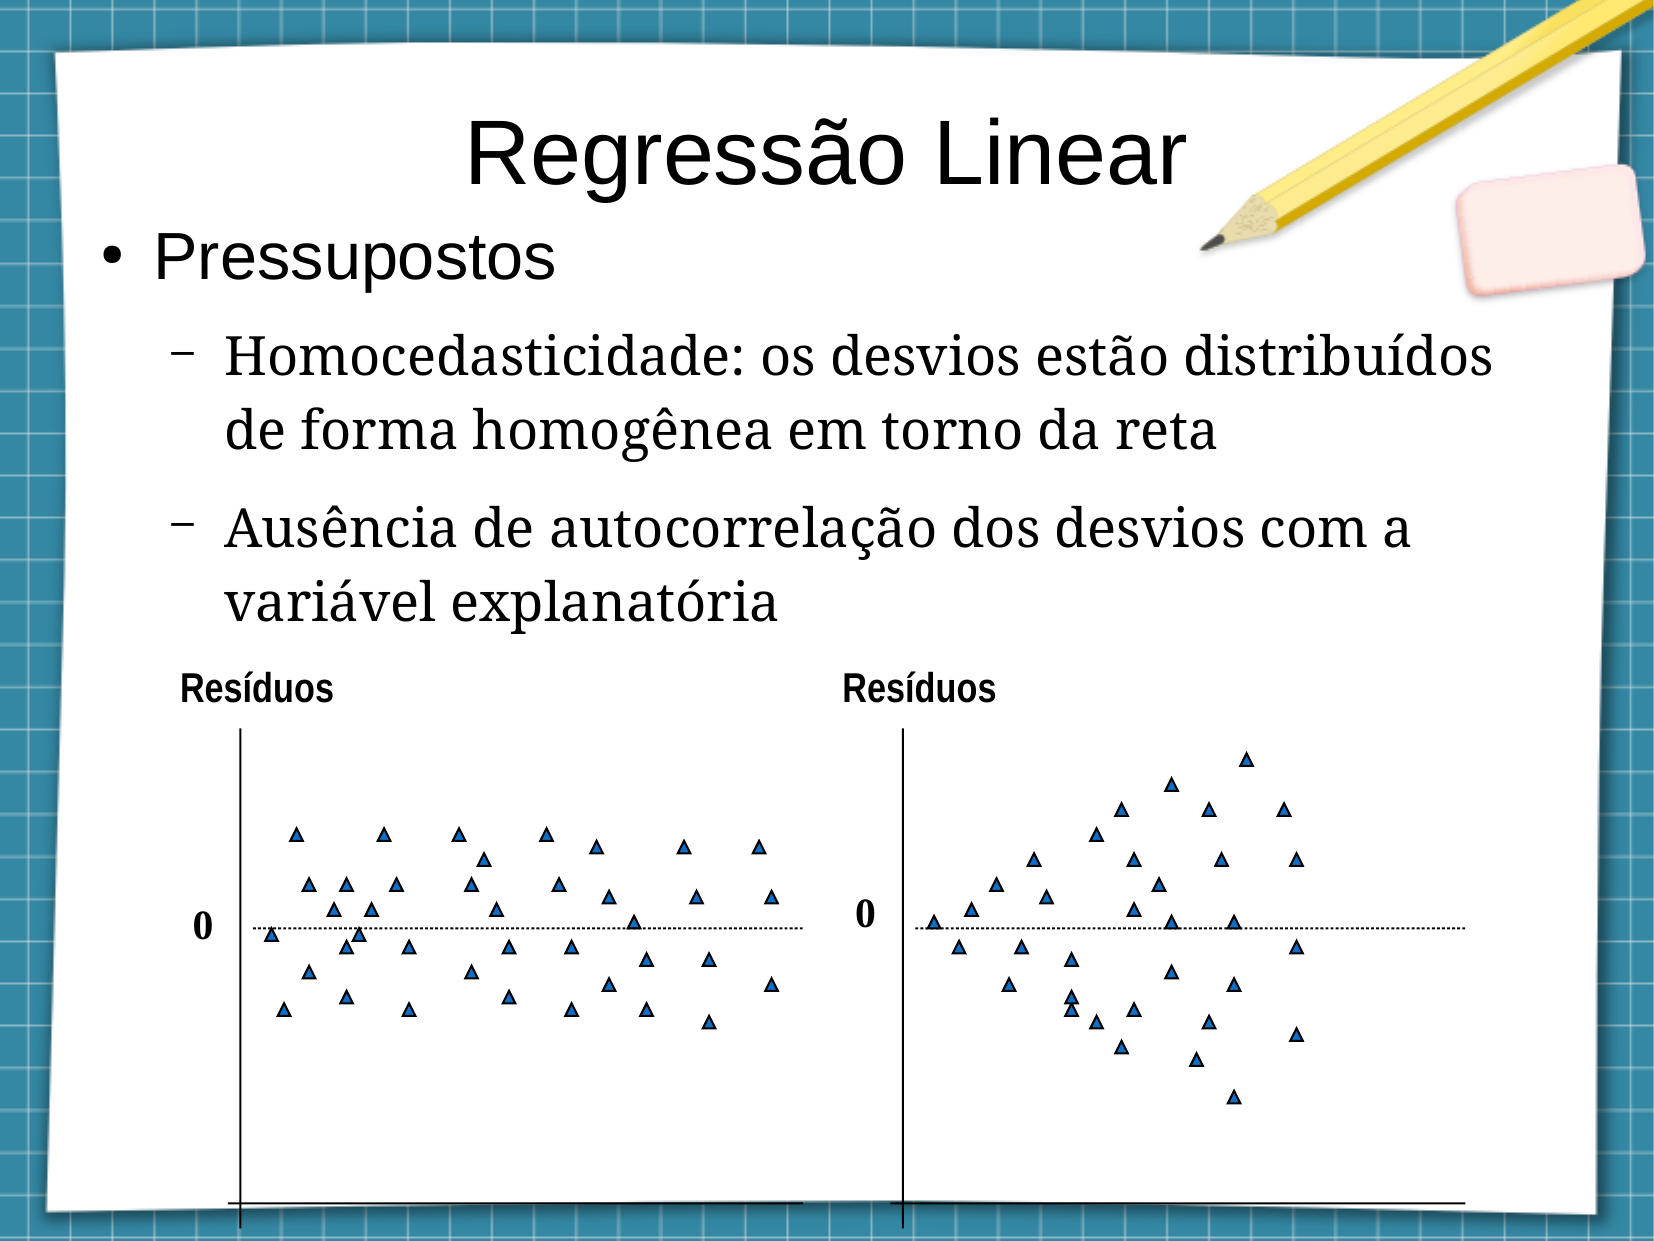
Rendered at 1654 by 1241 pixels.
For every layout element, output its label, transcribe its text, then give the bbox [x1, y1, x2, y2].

text_box [377, 828, 391, 841]
text_box [1127, 903, 1141, 916]
text_box [927, 915, 941, 929]
text_box [640, 953, 653, 966]
text_box [1240, 753, 1253, 766]
text_box [540, 828, 553, 841]
text_box [1277, 803, 1291, 816]
list Pressupostos Homocedasticidade: os desvios estão distribuídos de forma homogênea em torno da reta Ausência de autocorrelação dos desvios com a variável explanatória [82, 219, 1571, 939]
text_box [1227, 1090, 1241, 1104]
text_box [765, 978, 778, 991]
text_box [402, 1003, 416, 1016]
title Regressão Linear [82, 49, 1571, 219]
text_box 0 [177, 890, 241, 956]
text_box [1015, 940, 1028, 954]
text_box [1165, 915, 1178, 929]
text_box [265, 928, 278, 941]
text_box [552, 878, 566, 891]
text_box [1165, 778, 1178, 791]
text_box [1290, 940, 1303, 954]
text_box [340, 990, 353, 1004]
text_box [640, 1003, 653, 1016]
text_box [1227, 915, 1241, 929]
text_box [702, 1015, 716, 1029]
text_box [477, 853, 491, 866]
text_box [1165, 965, 1178, 979]
text_box [340, 940, 353, 954]
text_box [1190, 1053, 1203, 1066]
text_box [965, 903, 978, 916]
text_box [465, 878, 478, 891]
text_box [327, 903, 341, 916]
text_box [1027, 853, 1041, 866]
text_box [565, 940, 578, 954]
text_box [1127, 1003, 1141, 1016]
text_box [690, 890, 703, 904]
text_box [1290, 1028, 1303, 1041]
text_box [1065, 990, 1078, 1016]
text_box [1152, 878, 1166, 891]
text_box [502, 940, 516, 954]
text_box [1002, 978, 1016, 991]
text_box [1090, 828, 1103, 841]
text_box [402, 940, 416, 954]
text_box [1215, 853, 1228, 866]
text_box [290, 828, 303, 841]
text_box [1227, 978, 1241, 991]
text_box [677, 840, 691, 854]
text_box 0 [840, 878, 903, 944]
text_box [302, 965, 316, 979]
text_box [340, 878, 353, 891]
text_box Resíduos [827, 653, 1066, 719]
text_box [1090, 1015, 1103, 1029]
text_box [602, 890, 616, 904]
text_box [1065, 953, 1078, 966]
text_box [490, 903, 503, 916]
text_box [1202, 1015, 1216, 1029]
text_box [502, 990, 516, 1004]
text_box [1202, 803, 1216, 816]
text_box [565, 1003, 578, 1016]
picture [0, 0, 1654, 1241]
text_box [277, 1003, 291, 1016]
text_box [1115, 1040, 1128, 1054]
text_box [990, 878, 1003, 891]
text_box [752, 840, 766, 854]
text_box [702, 953, 716, 966]
text_box [952, 940, 966, 954]
text_box [765, 890, 778, 904]
text_box [590, 840, 603, 854]
text_box [390, 878, 403, 891]
text_box [452, 828, 466, 841]
text_box [365, 903, 378, 916]
text_box [465, 965, 478, 979]
text_box [1290, 853, 1303, 866]
text_box [352, 928, 366, 941]
text_box [1040, 890, 1053, 904]
text_box [1127, 853, 1141, 866]
text_box [1115, 803, 1128, 816]
text_box Resíduos [165, 653, 403, 719]
text_box [628, 915, 640, 929]
text_box [602, 978, 616, 991]
text_box [302, 878, 316, 891]
